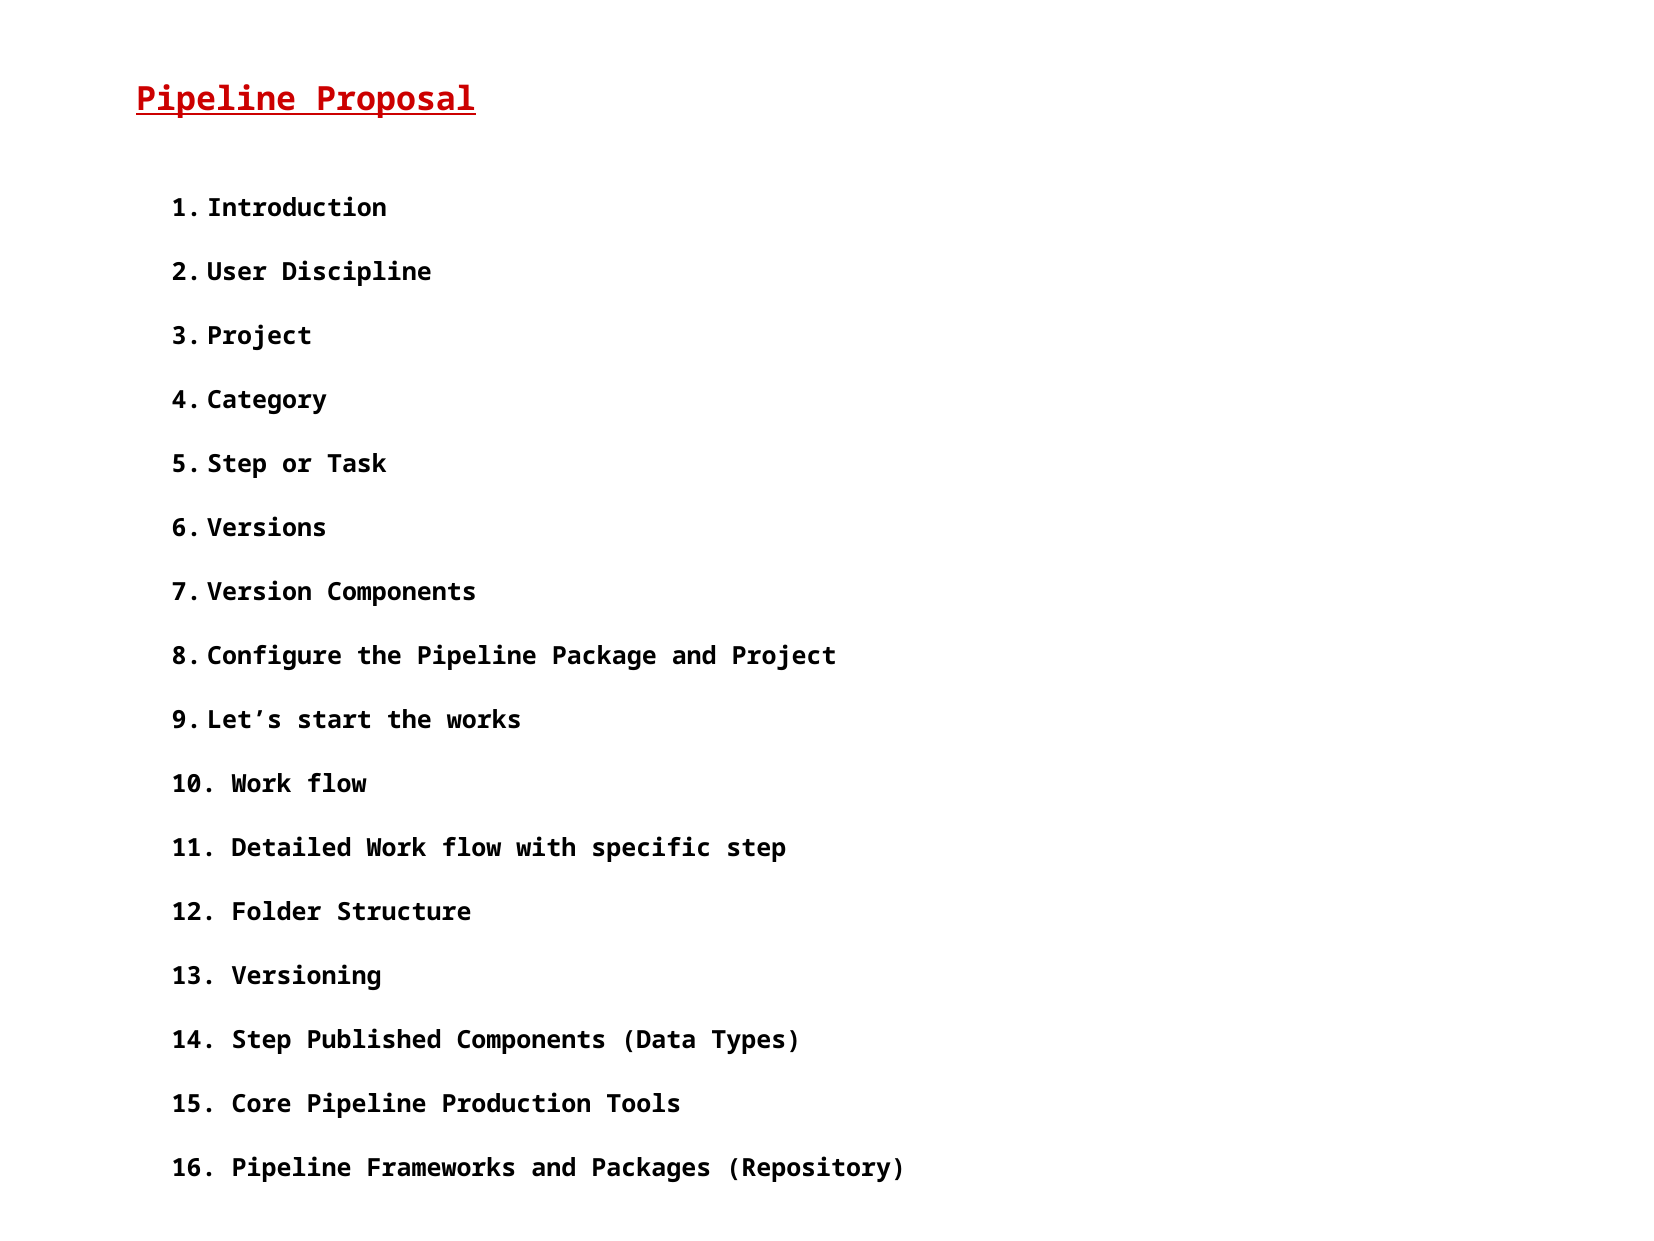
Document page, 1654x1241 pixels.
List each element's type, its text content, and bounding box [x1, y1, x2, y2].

text_box Pipeline Proposal Introduction User Discipline Project Category Step or Task Versions Version Components Configure the Pipeline Package and Project Let’s start the works Work flow Detailed Work flow with specific step Folder Structure Versioning Step Published Components (Data Types) Core Pipeline Production Tools Pipeline Frameworks and Packages (Repository) [121, 67, 1622, 1025]
